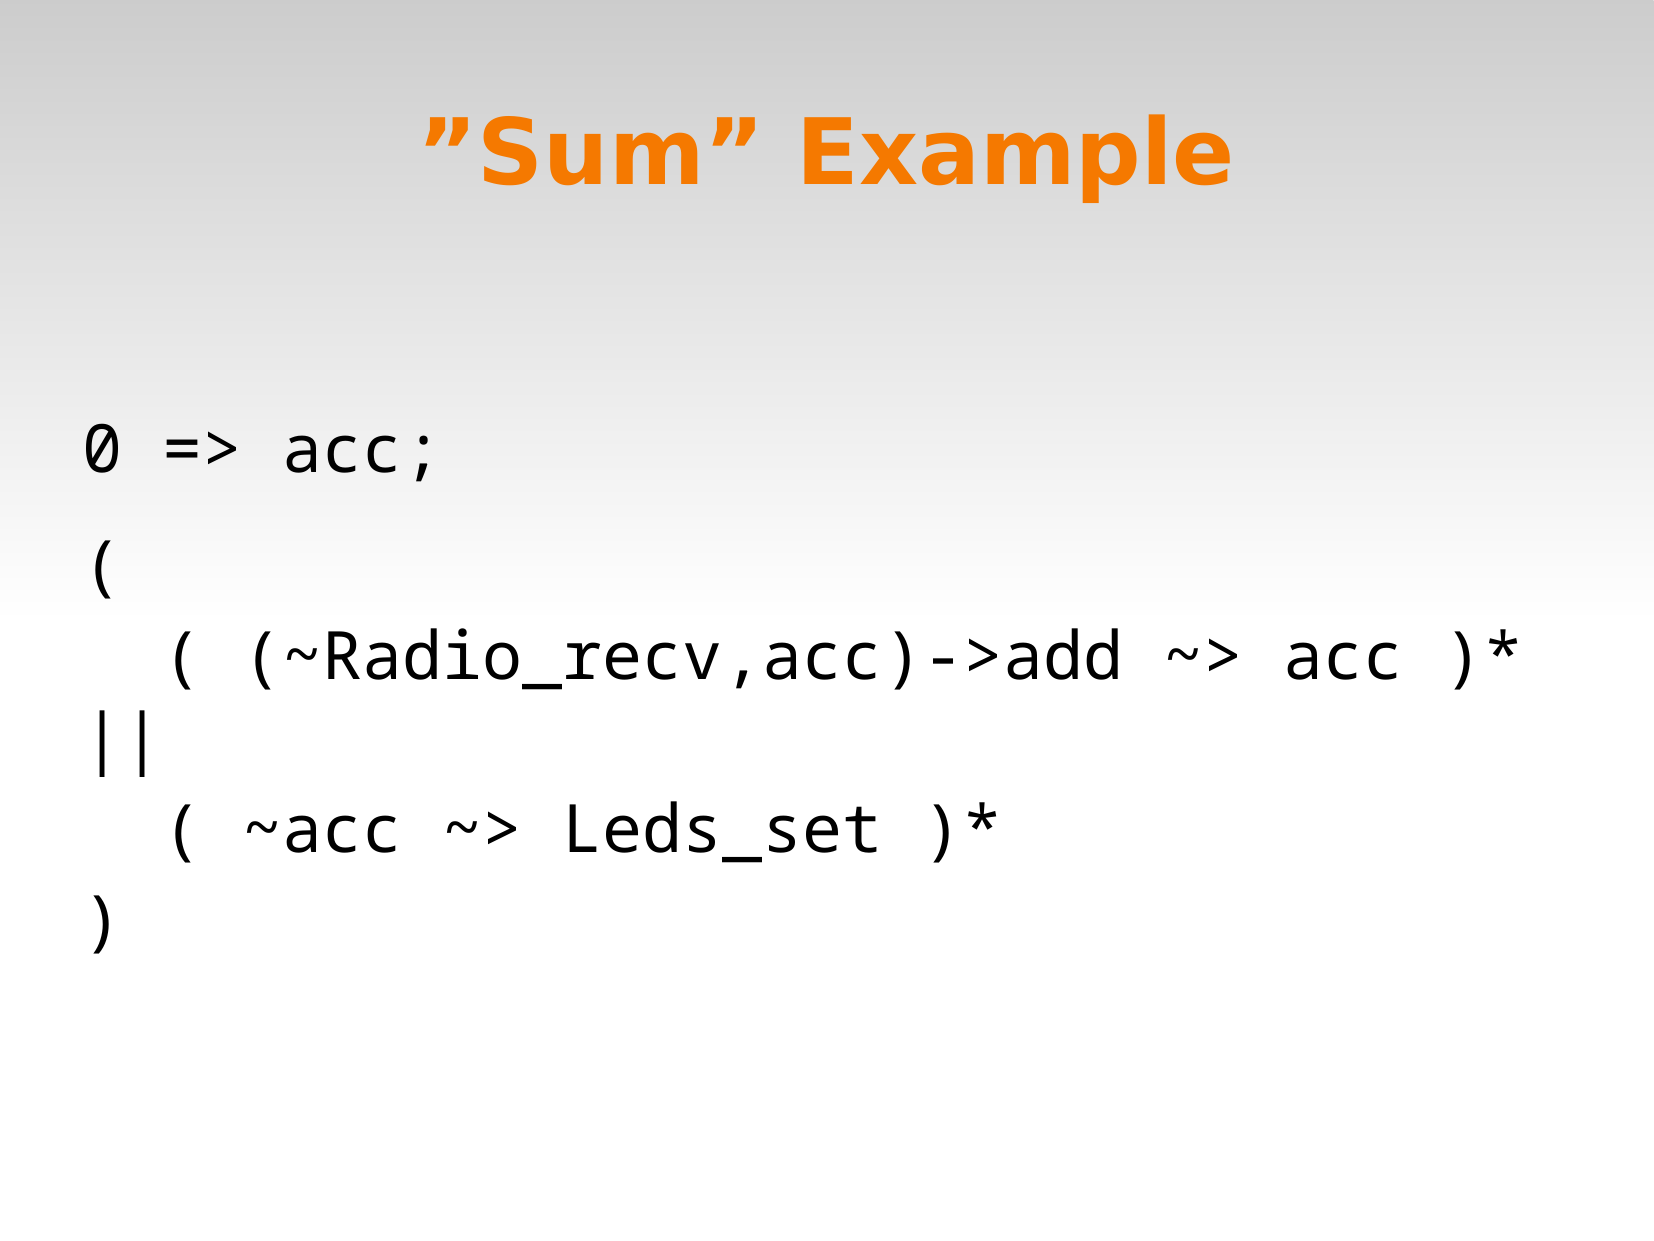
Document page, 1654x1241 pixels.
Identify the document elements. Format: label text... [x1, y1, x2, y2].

text_box ( ( (~Radio_recv,acc)->add ~> acc )* [82, 530, 1571, 686]
title ”Sum” Example [82, 49, 1571, 257]
subtitle 0 => acc; [82, 300, 1571, 530]
text_box || ( ~acc ~> Leds_set )* ) [82, 710, 1571, 944]
